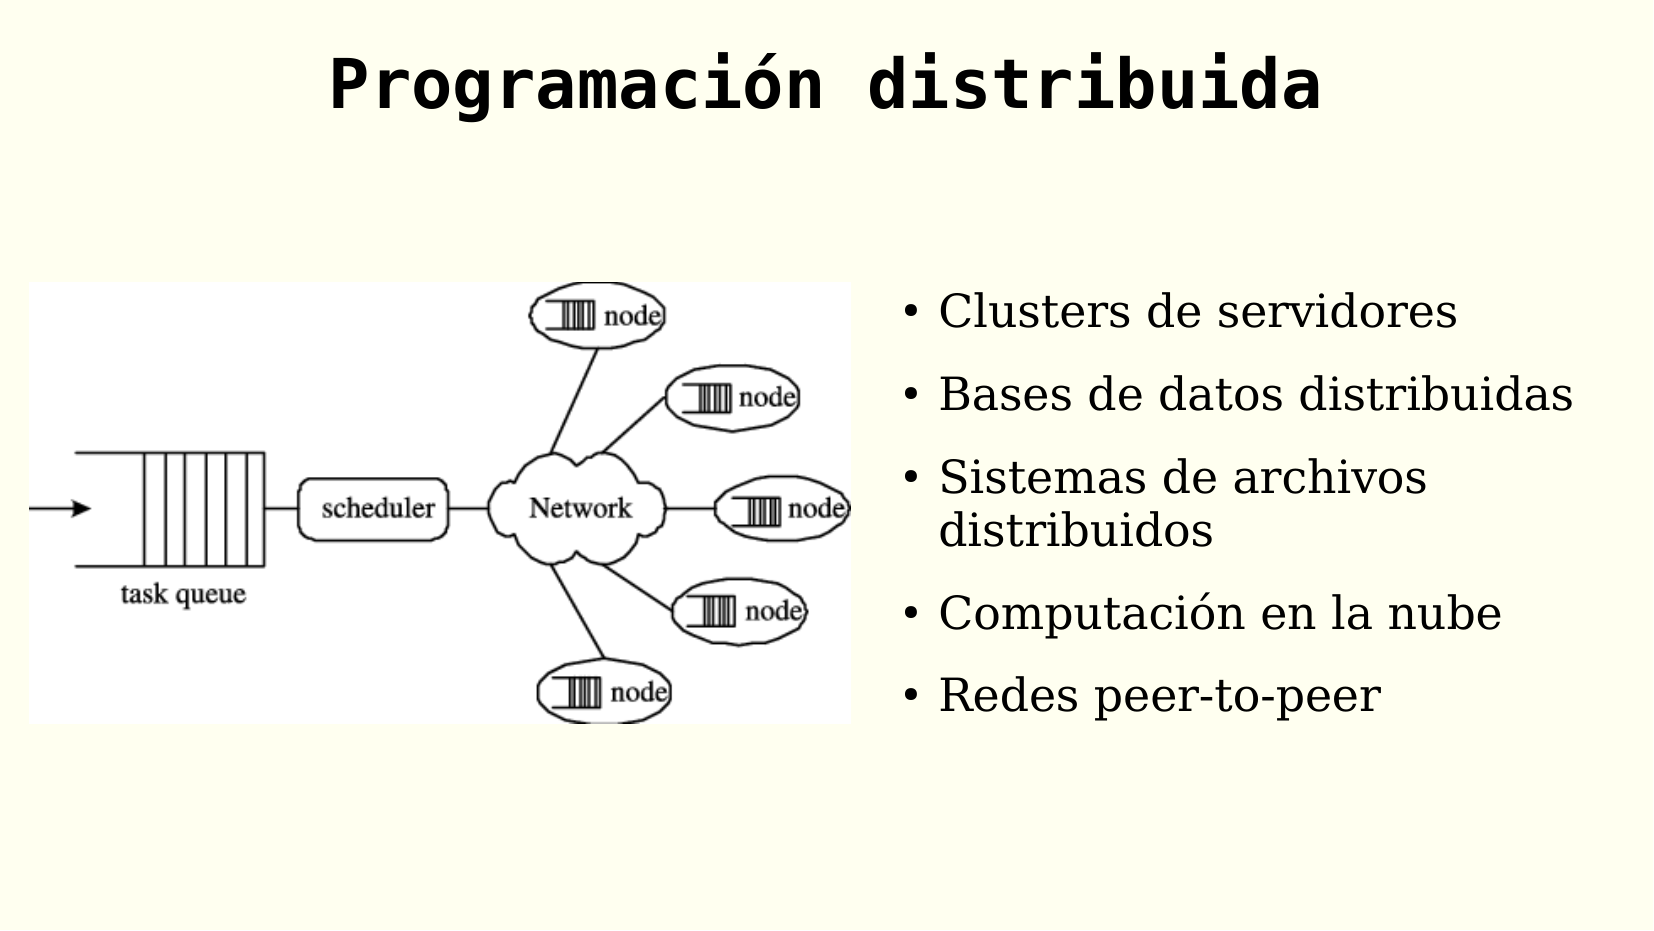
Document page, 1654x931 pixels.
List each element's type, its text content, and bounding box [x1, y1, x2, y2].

title Programación distribuida [82, 7, 1571, 163]
text_box Clusters de servidores Bases de datos distribuidas Sistemas de archivos distribuidos Computación en la nube Redes peer-to-peer [902, 284, 1653, 723]
picture [29, 282, 851, 724]
